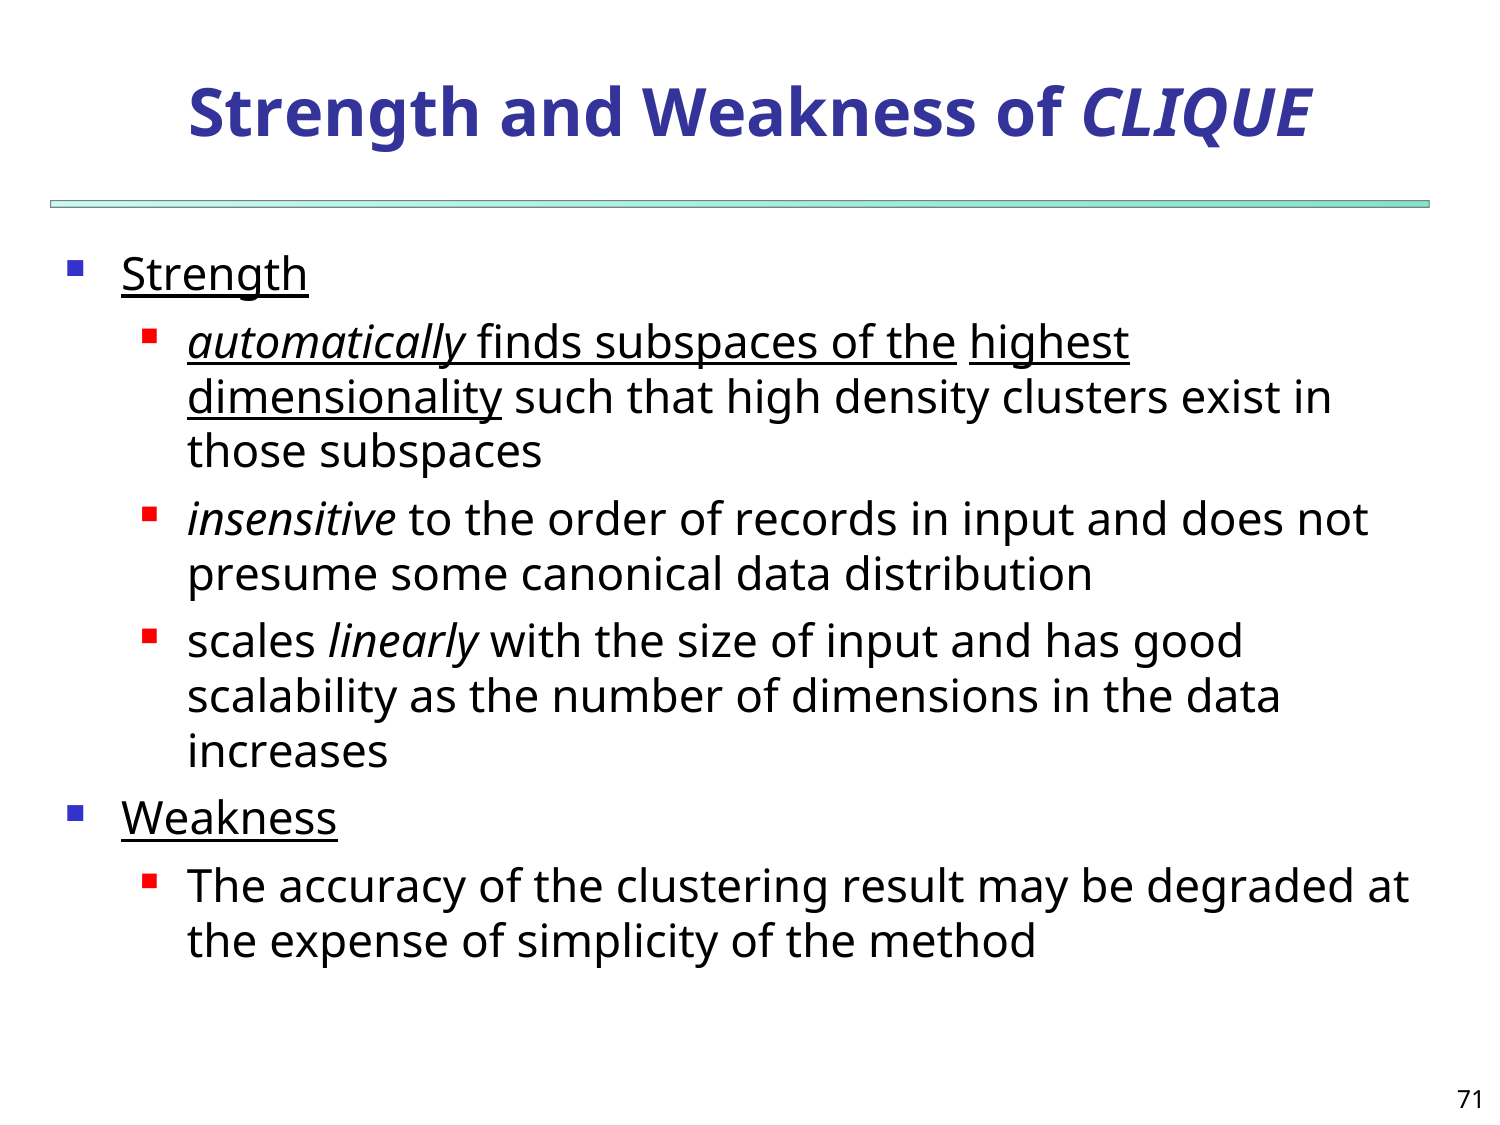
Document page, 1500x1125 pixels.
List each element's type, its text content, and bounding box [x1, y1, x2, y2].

list Strength automatically finds subspaces of the highest dimensionality such that high density clusters exist in those subspaces insensitive to the order of records in input and does not presume some canonical data distribution scales linearly with the size of input and has good scalability as the number of dimensions in the data increases Weakness The accuracy of the clustering result may be degraded at the expense of simplicity of the method [49, 237, 1438, 1051]
text_box 18 [1187, 1062, 1500, 1125]
title Strength and Weakness of CLIQUE [0, 49, 1500, 157]
